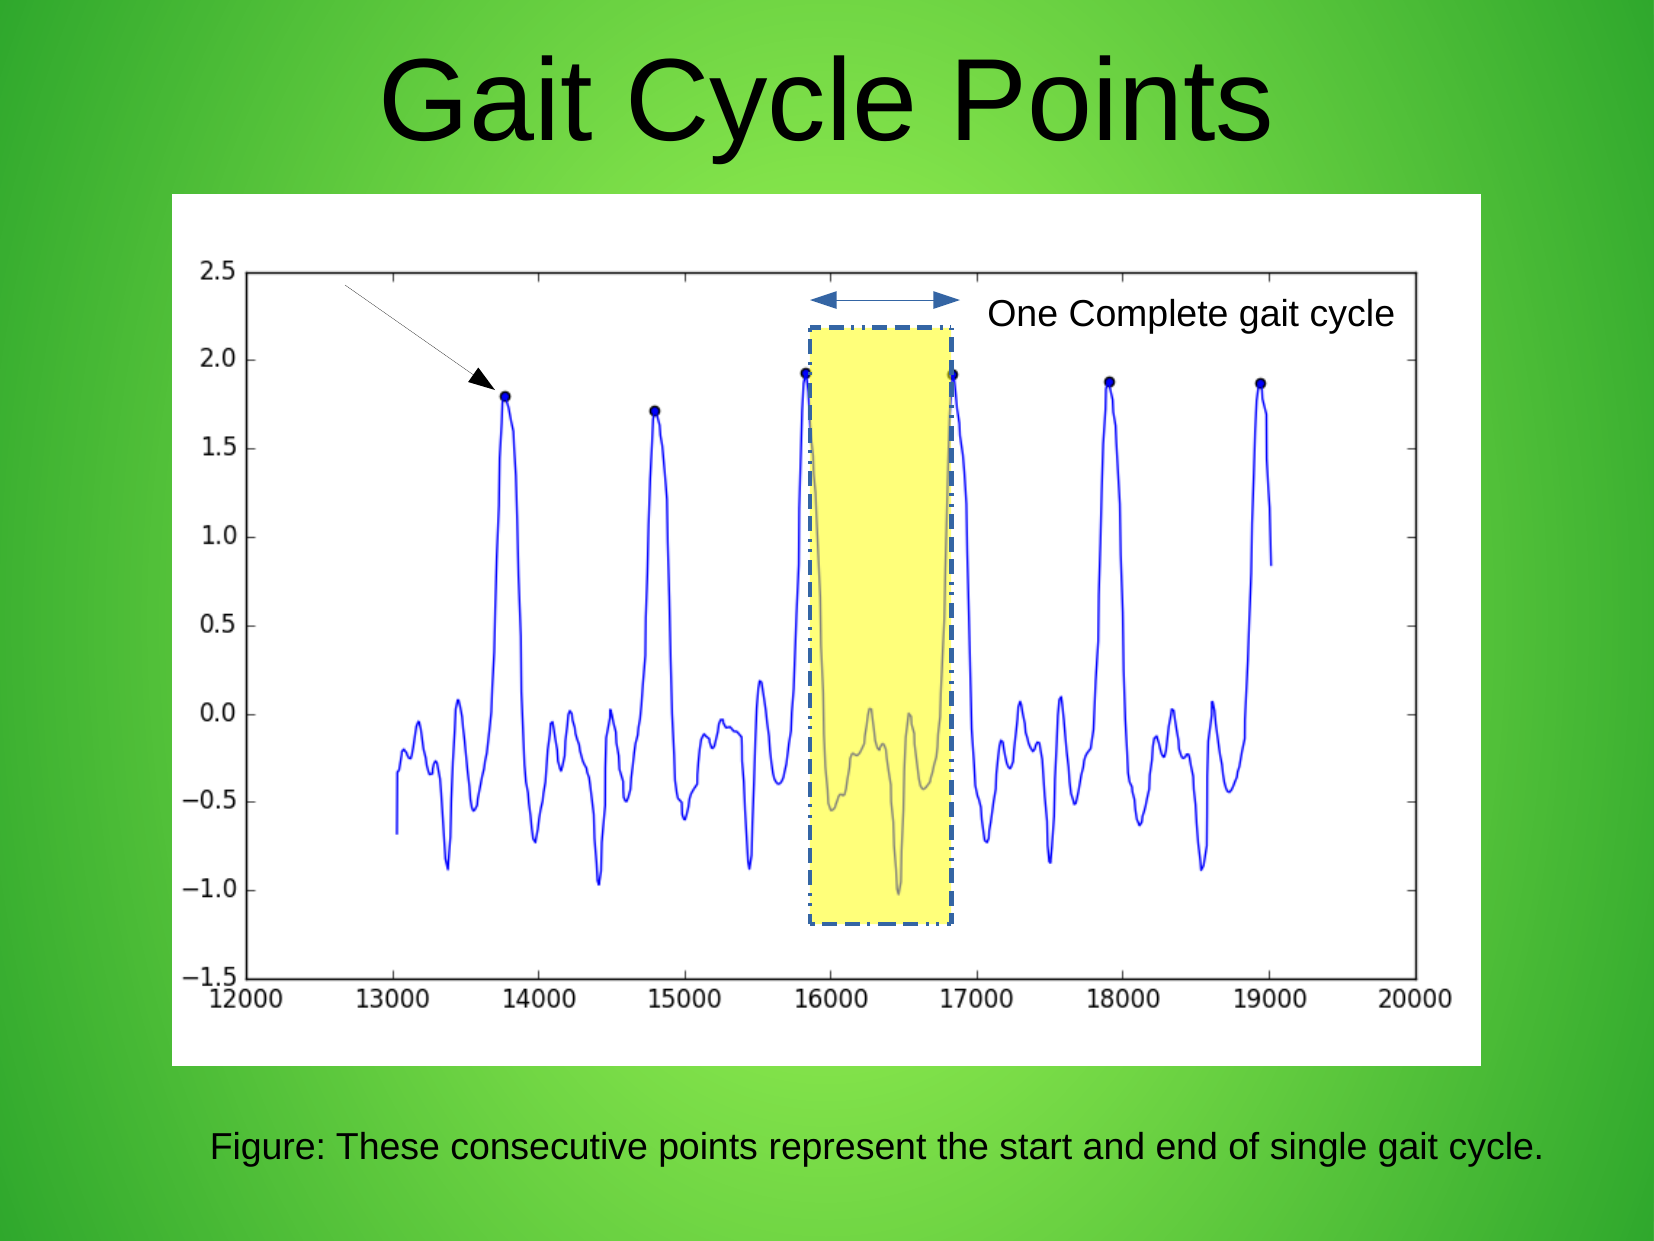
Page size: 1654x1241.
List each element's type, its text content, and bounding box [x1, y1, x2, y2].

text_box Figure: These consecutive points represent the start and end of single gait cycle. [195, 1118, 1571, 1176]
picture [172, 194, 1481, 1066]
title Gait Cycle Points [82, 34, 1571, 166]
text_box [809, 327, 952, 925]
text_box One Complete gait cycle [972, 285, 1411, 342]
